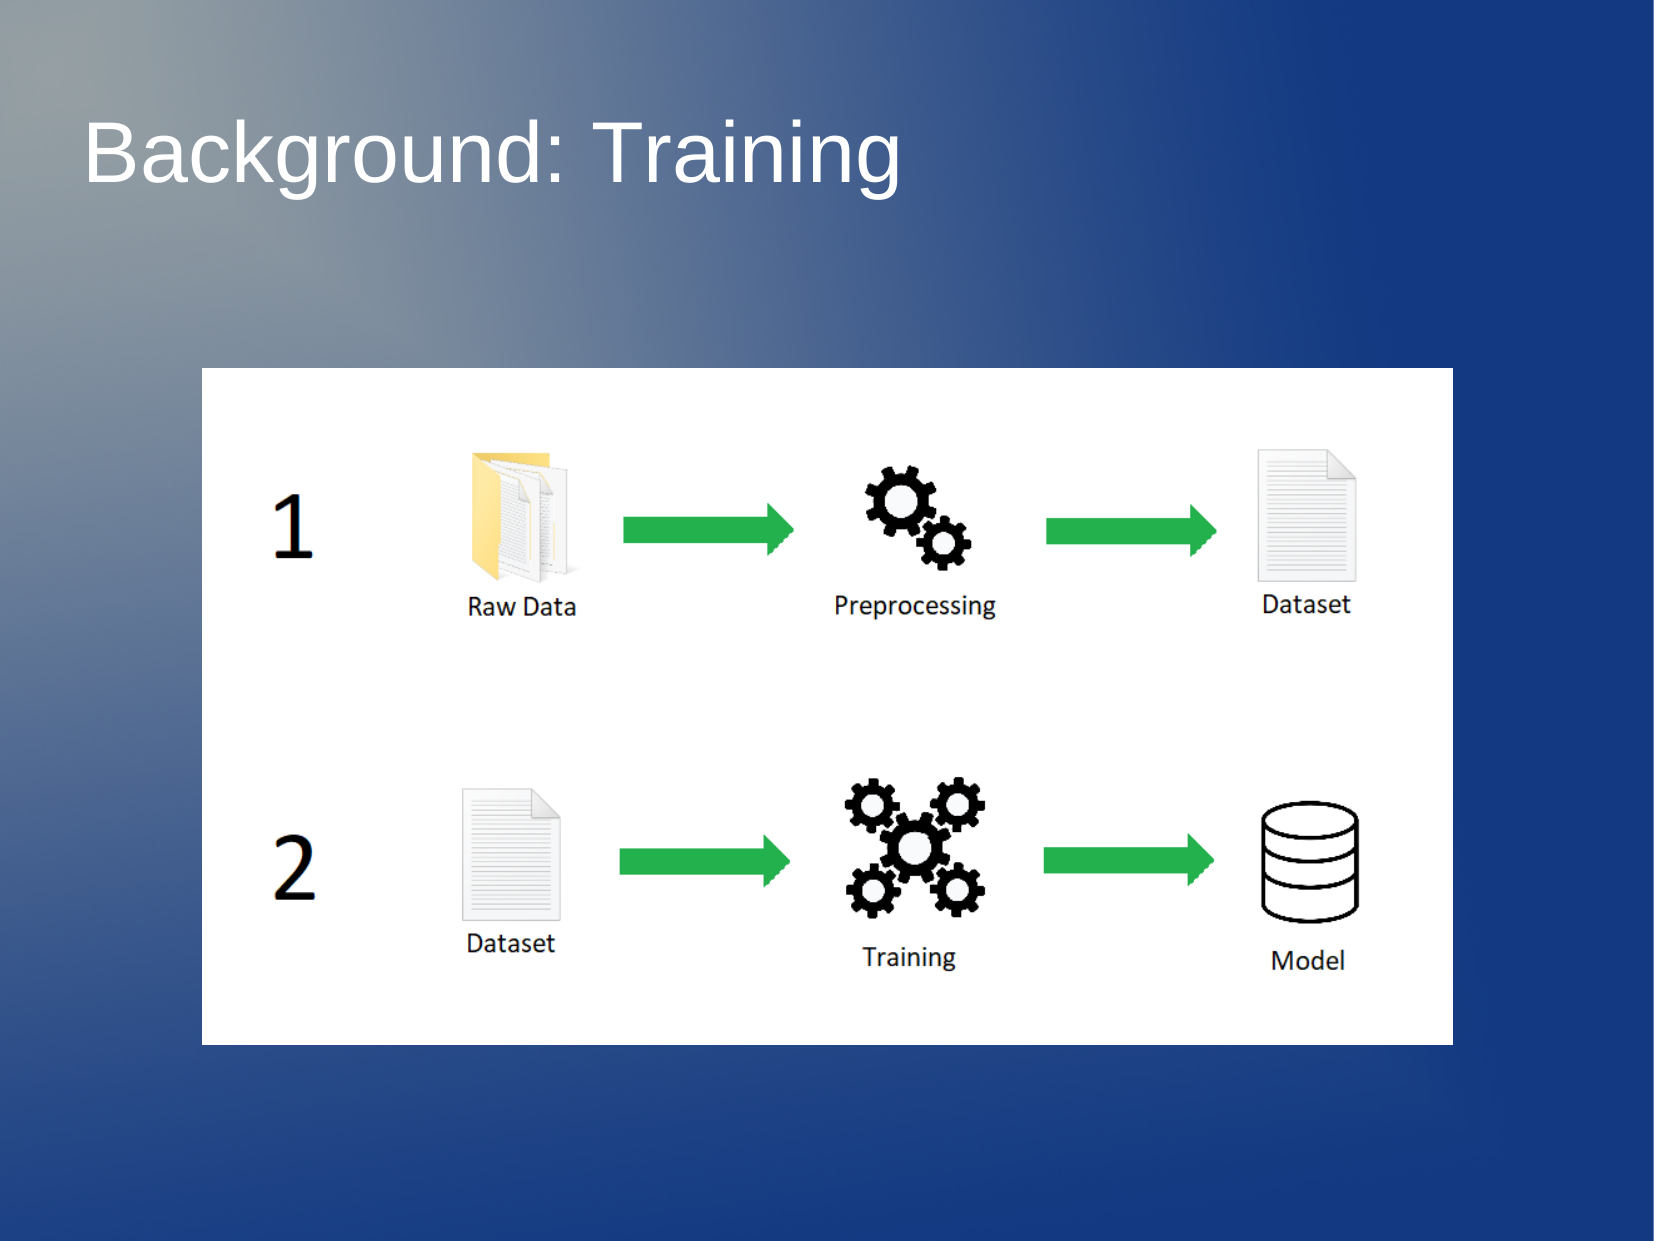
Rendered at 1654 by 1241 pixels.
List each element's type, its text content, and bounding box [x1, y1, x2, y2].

title Background: Training [82, 49, 1571, 257]
picture [0, 0, 1654, 1241]
